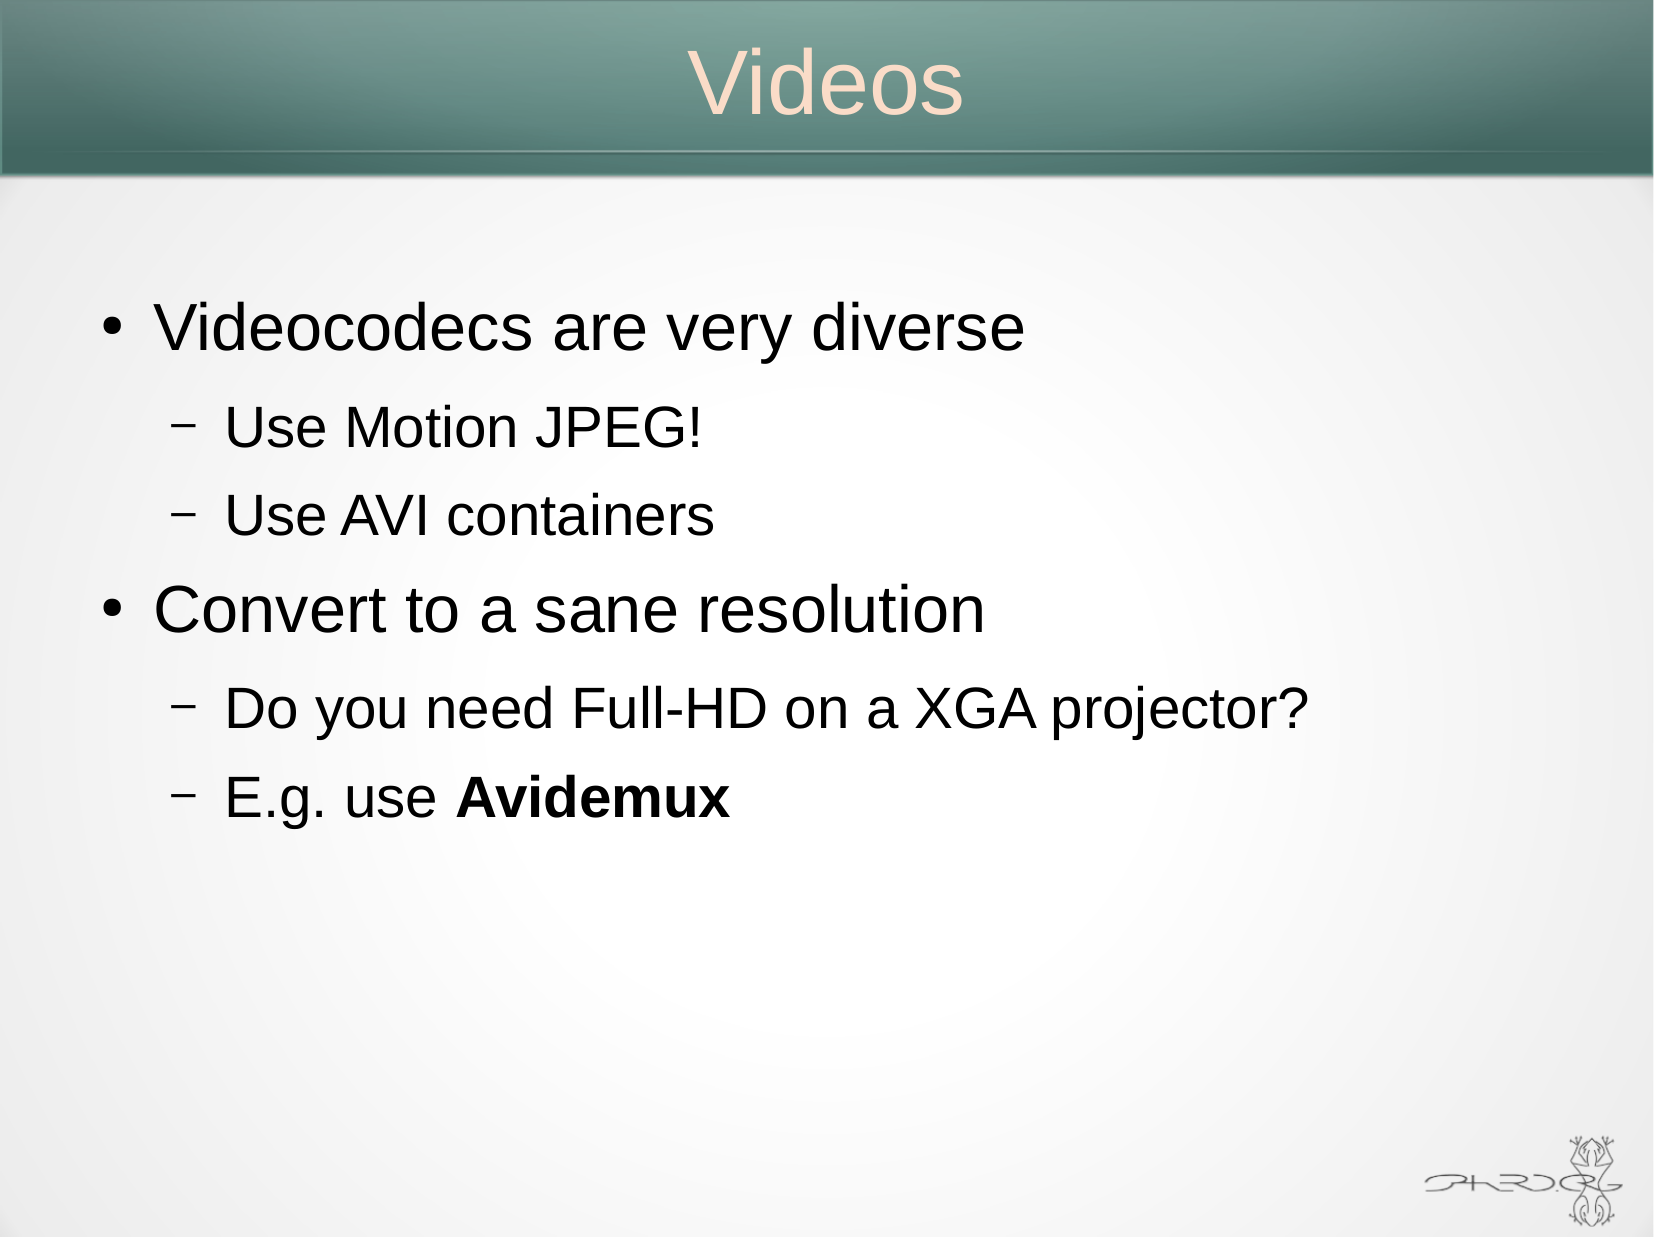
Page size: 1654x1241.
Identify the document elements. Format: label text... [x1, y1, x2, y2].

title Videos [82, 11, 1571, 154]
picture [0, 0, 1654, 1237]
list Videocodecs are very diverse Use Motion JPEG! Use AVI containers Convert to a sane resolution Do you need Full-HD on a XGA projector? E.g. use Avidemux [82, 290, 1571, 1010]
